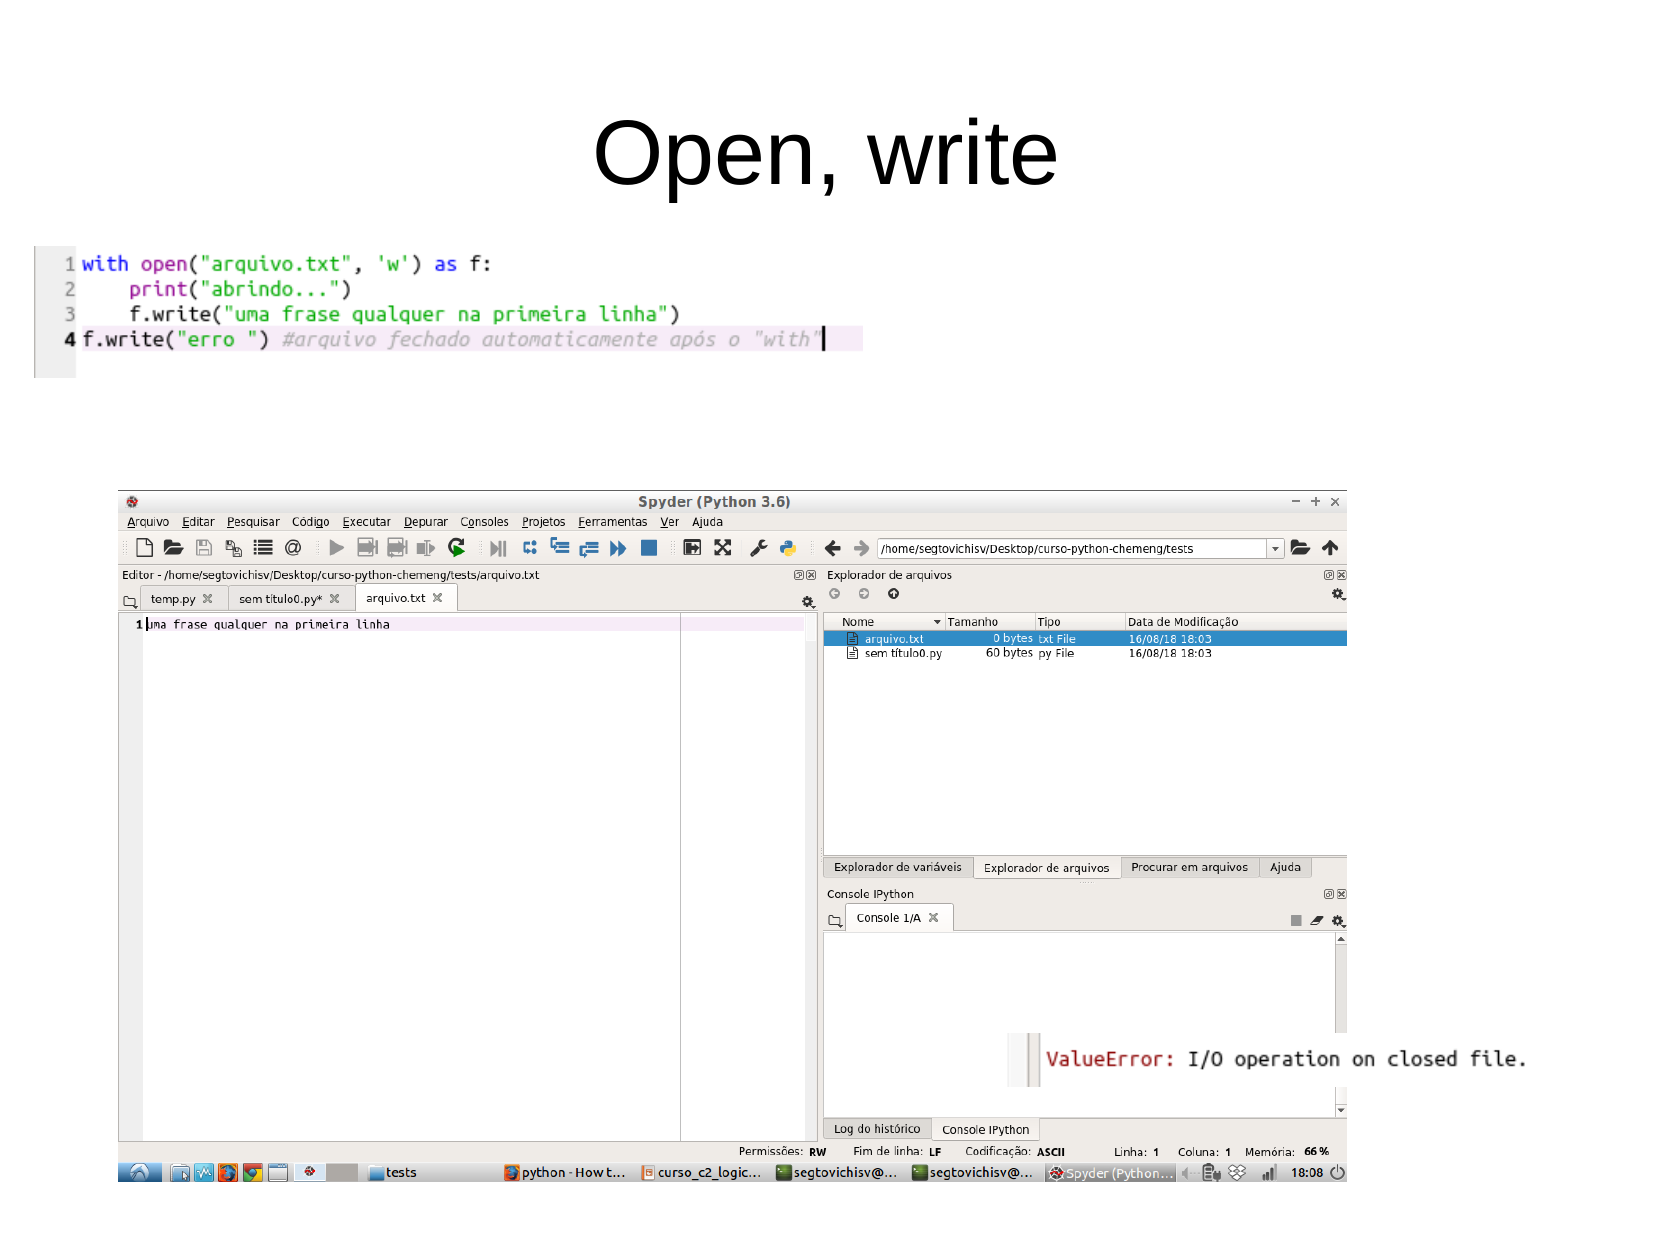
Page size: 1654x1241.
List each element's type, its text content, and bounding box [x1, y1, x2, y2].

picture [118, 490, 1556, 1182]
picture [34, 246, 863, 378]
title Open, write [82, 49, 1571, 257]
